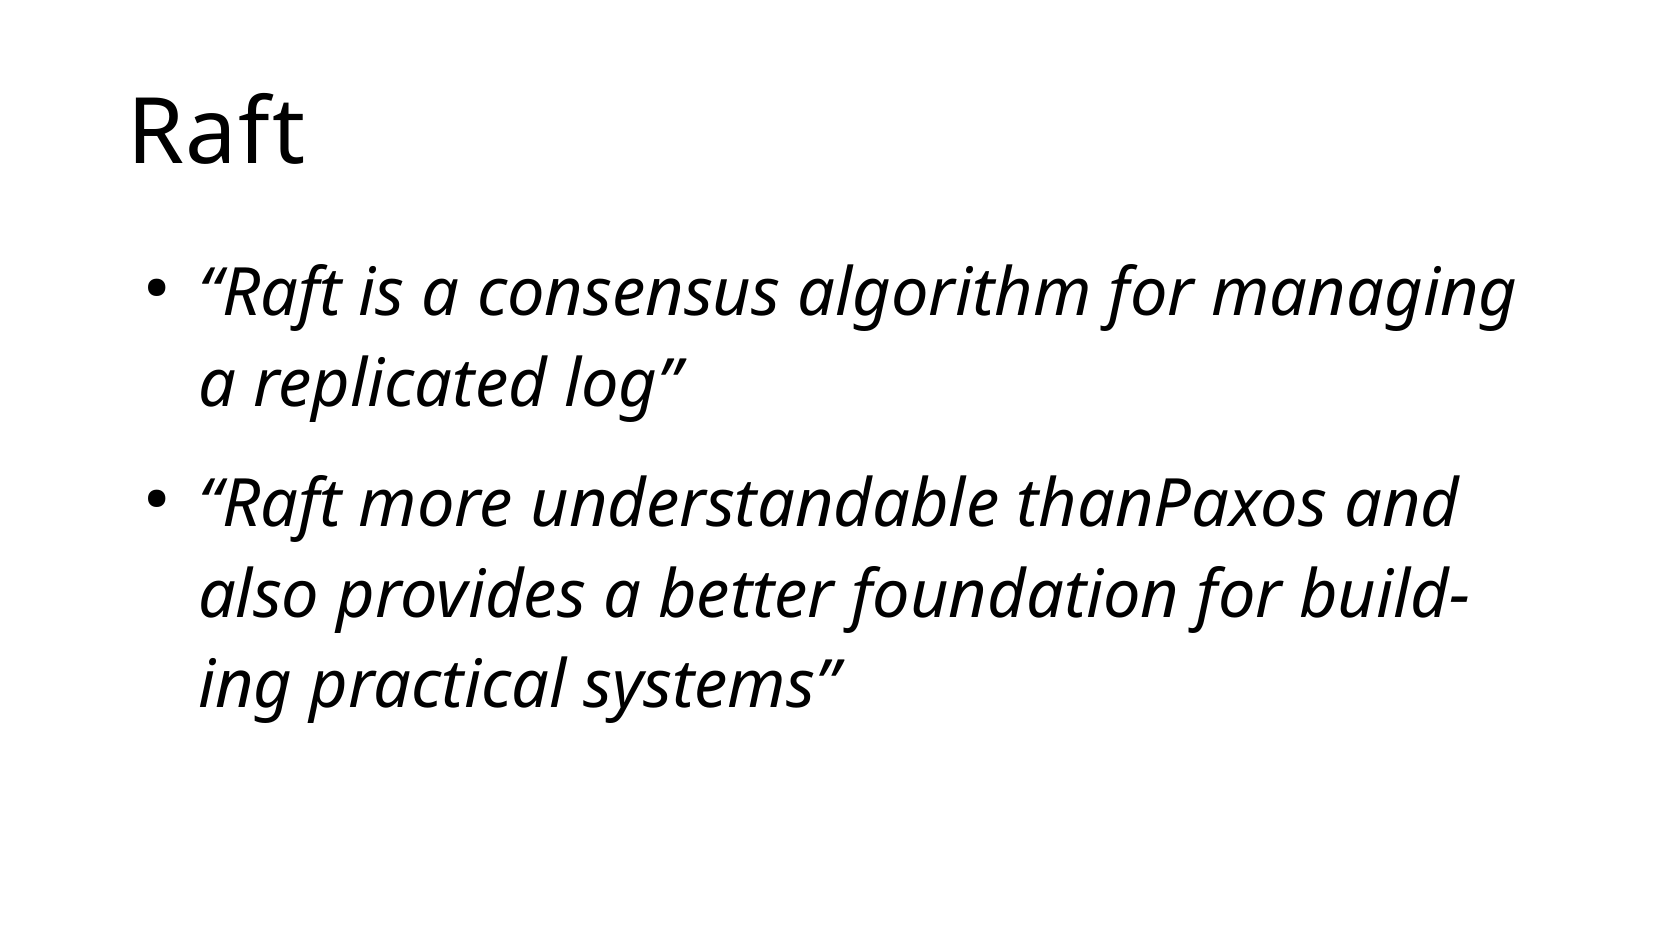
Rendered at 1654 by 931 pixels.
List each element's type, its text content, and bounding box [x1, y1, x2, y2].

list “Raft is a consensus algorithm for managing a replicated log” “Raft more understandable thanPaxos and also provides a better foundation for build-ing practical systems” [127, 244, 1527, 784]
title Raft [127, 69, 1654, 187]
